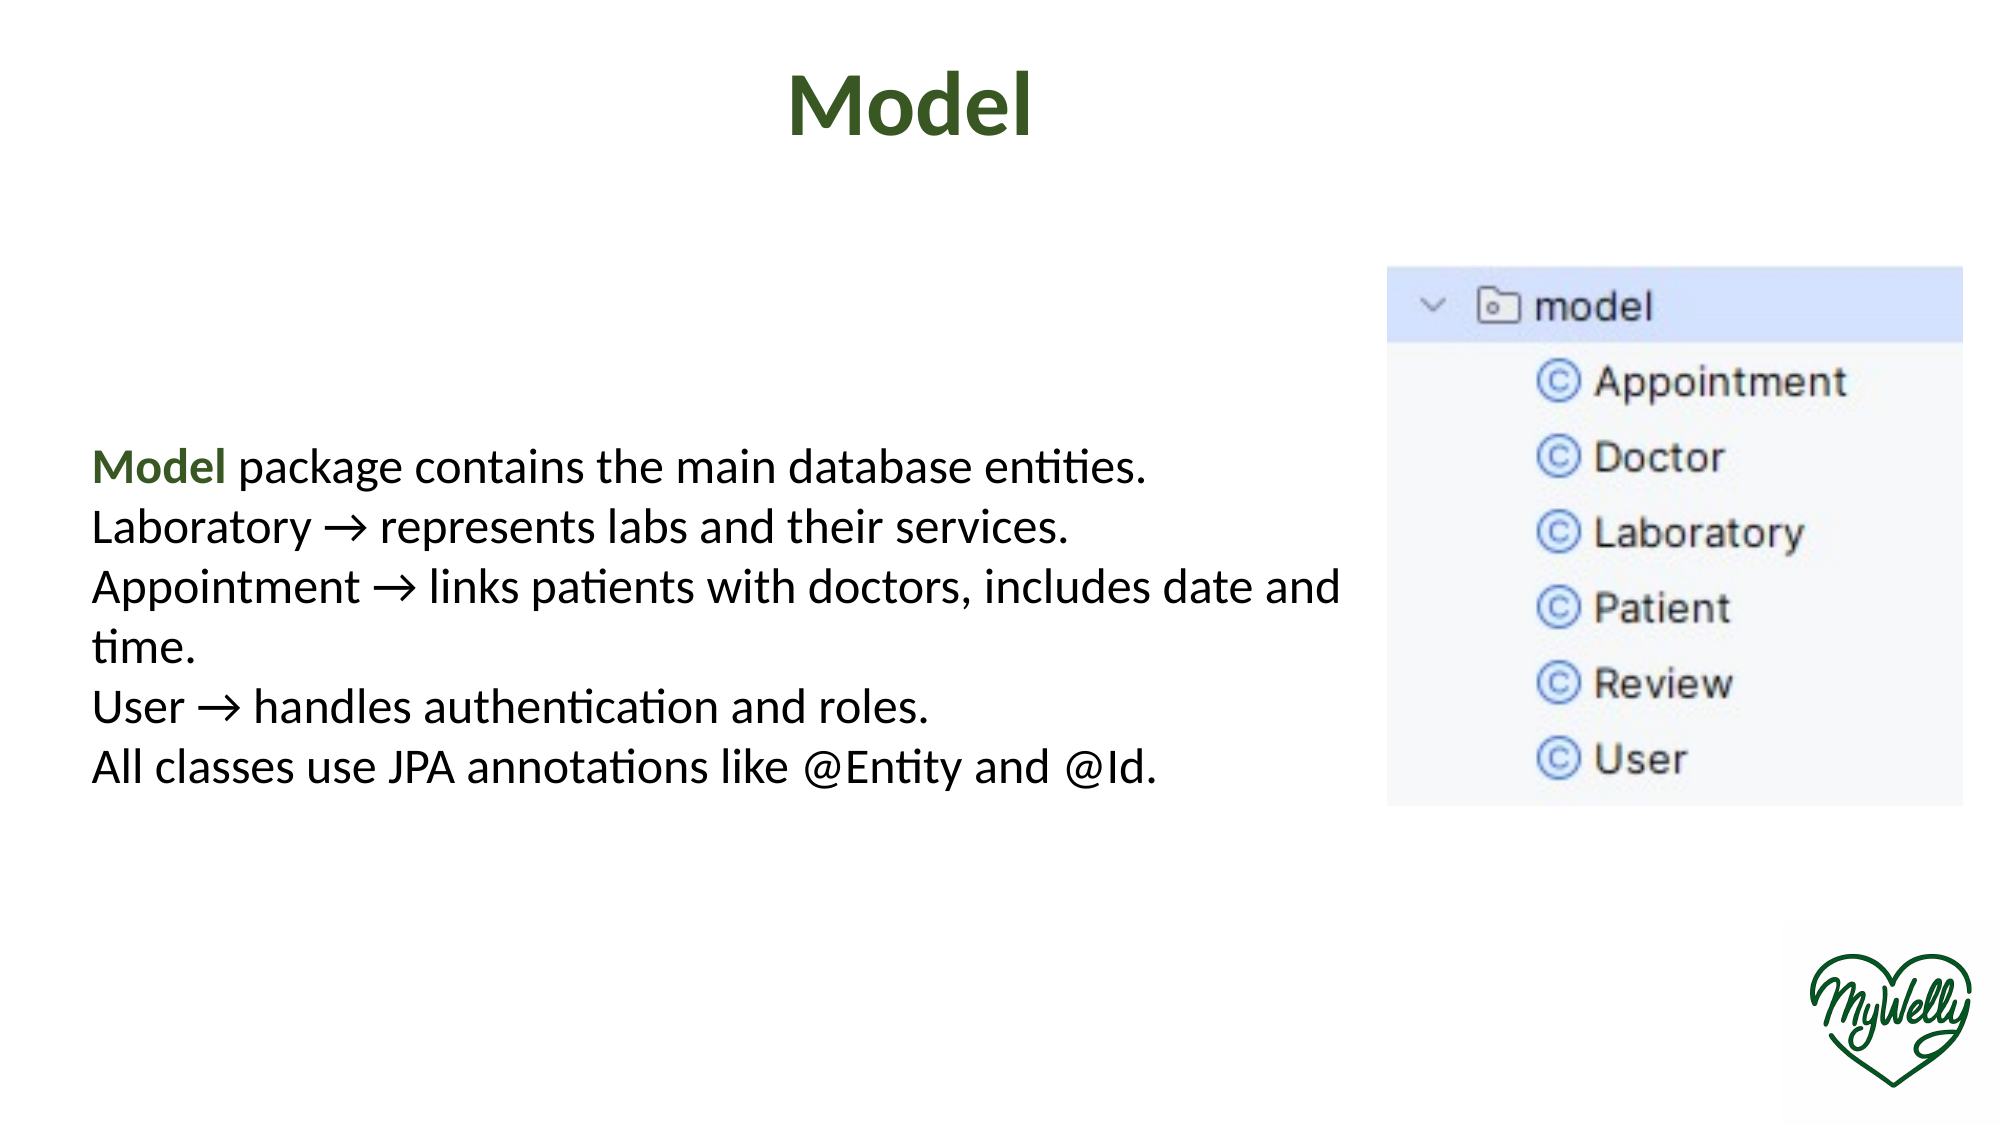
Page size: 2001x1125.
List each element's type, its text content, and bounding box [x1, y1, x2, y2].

text_box Model [771, 36, 1783, 163]
text_box [42, 209, 2000, 346]
picture [1387, 265, 1963, 806]
text_box Model package contains the main database entities. Laboratory → represents labs and their services. Appointment → links patients with doctors, includes date and time. User → handles authentication and roles. All classes use JPA annotations like @Entity and @Id. [76, 426, 1388, 805]
picture [1782, 920, 2000, 1125]
